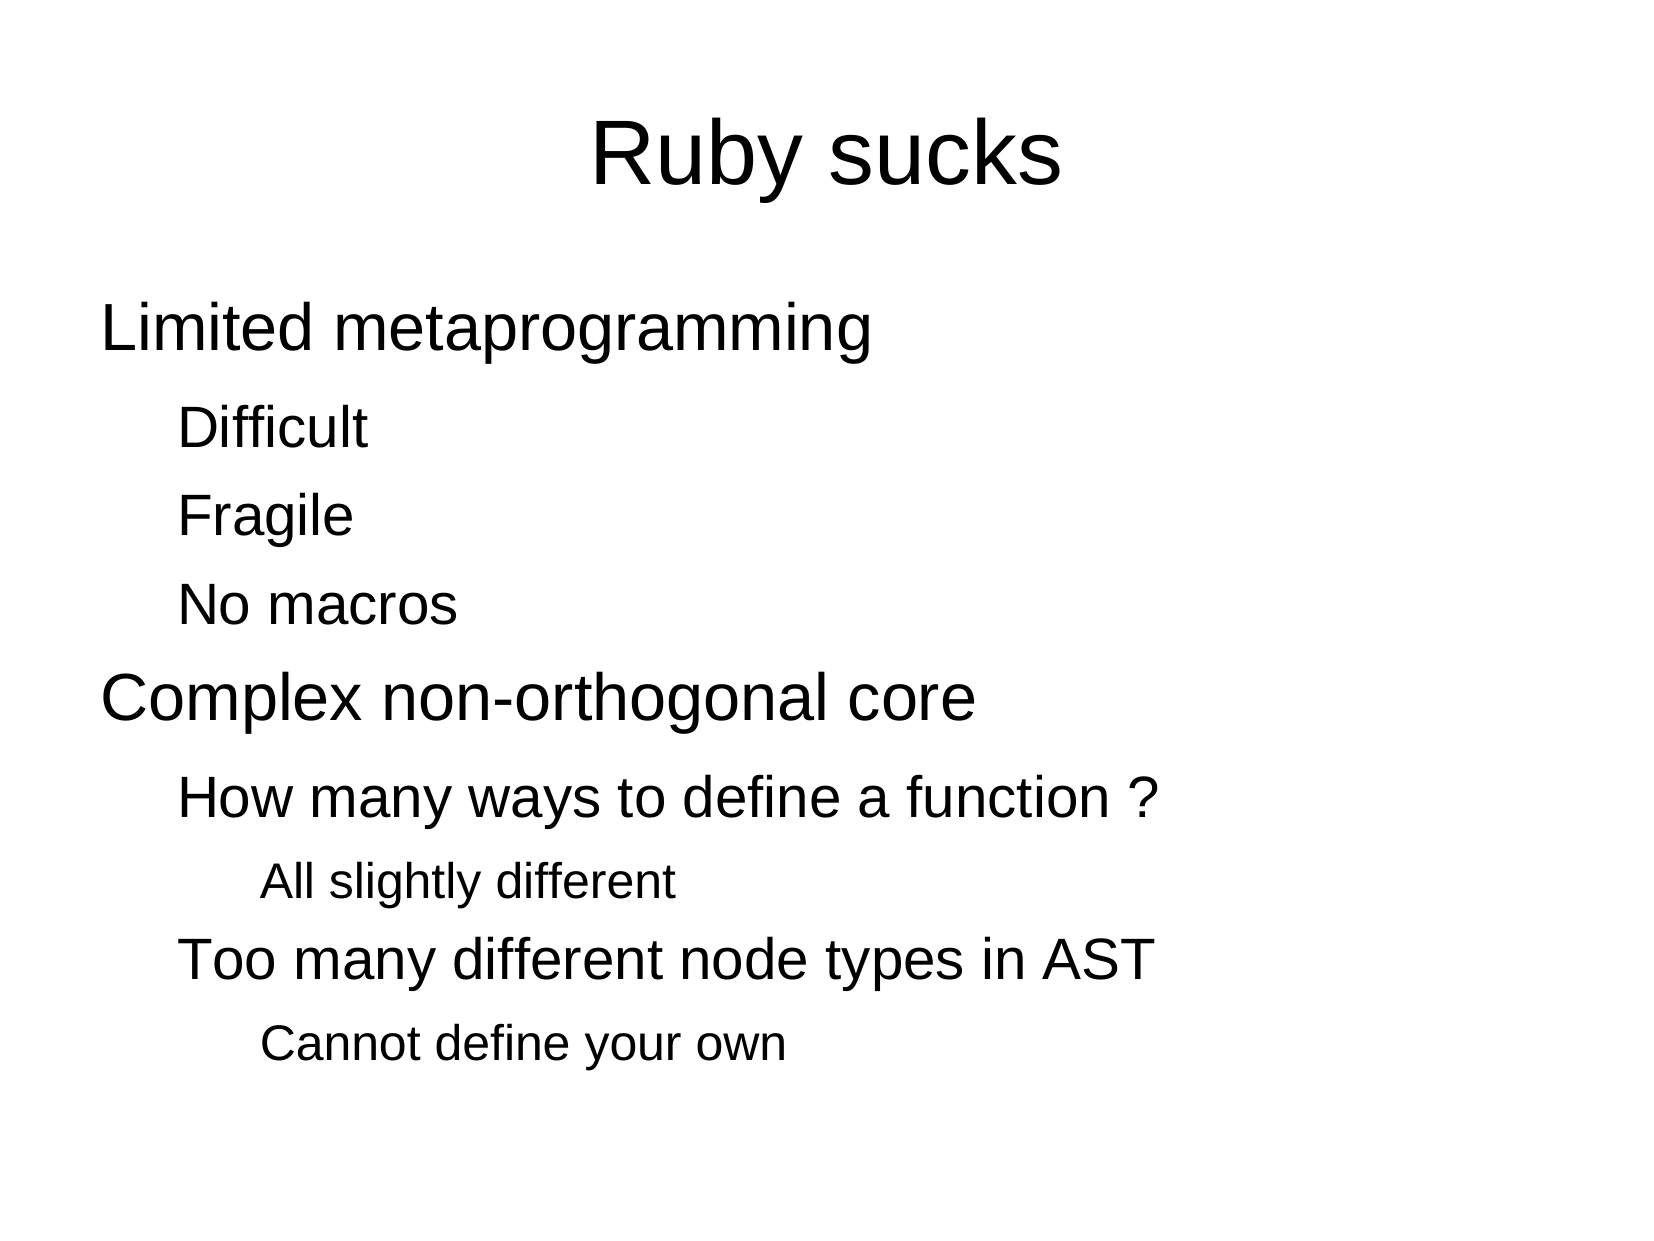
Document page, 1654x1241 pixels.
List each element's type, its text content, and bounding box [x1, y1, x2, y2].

list Limited metaprogramming Difficult Fragile No macros Complex non-orthogonal core How many ways to define a function ? All slightly different Too many different node types in AST Cannot define your own [82, 290, 1571, 1094]
title Ruby sucks [82, 56, 1571, 250]
